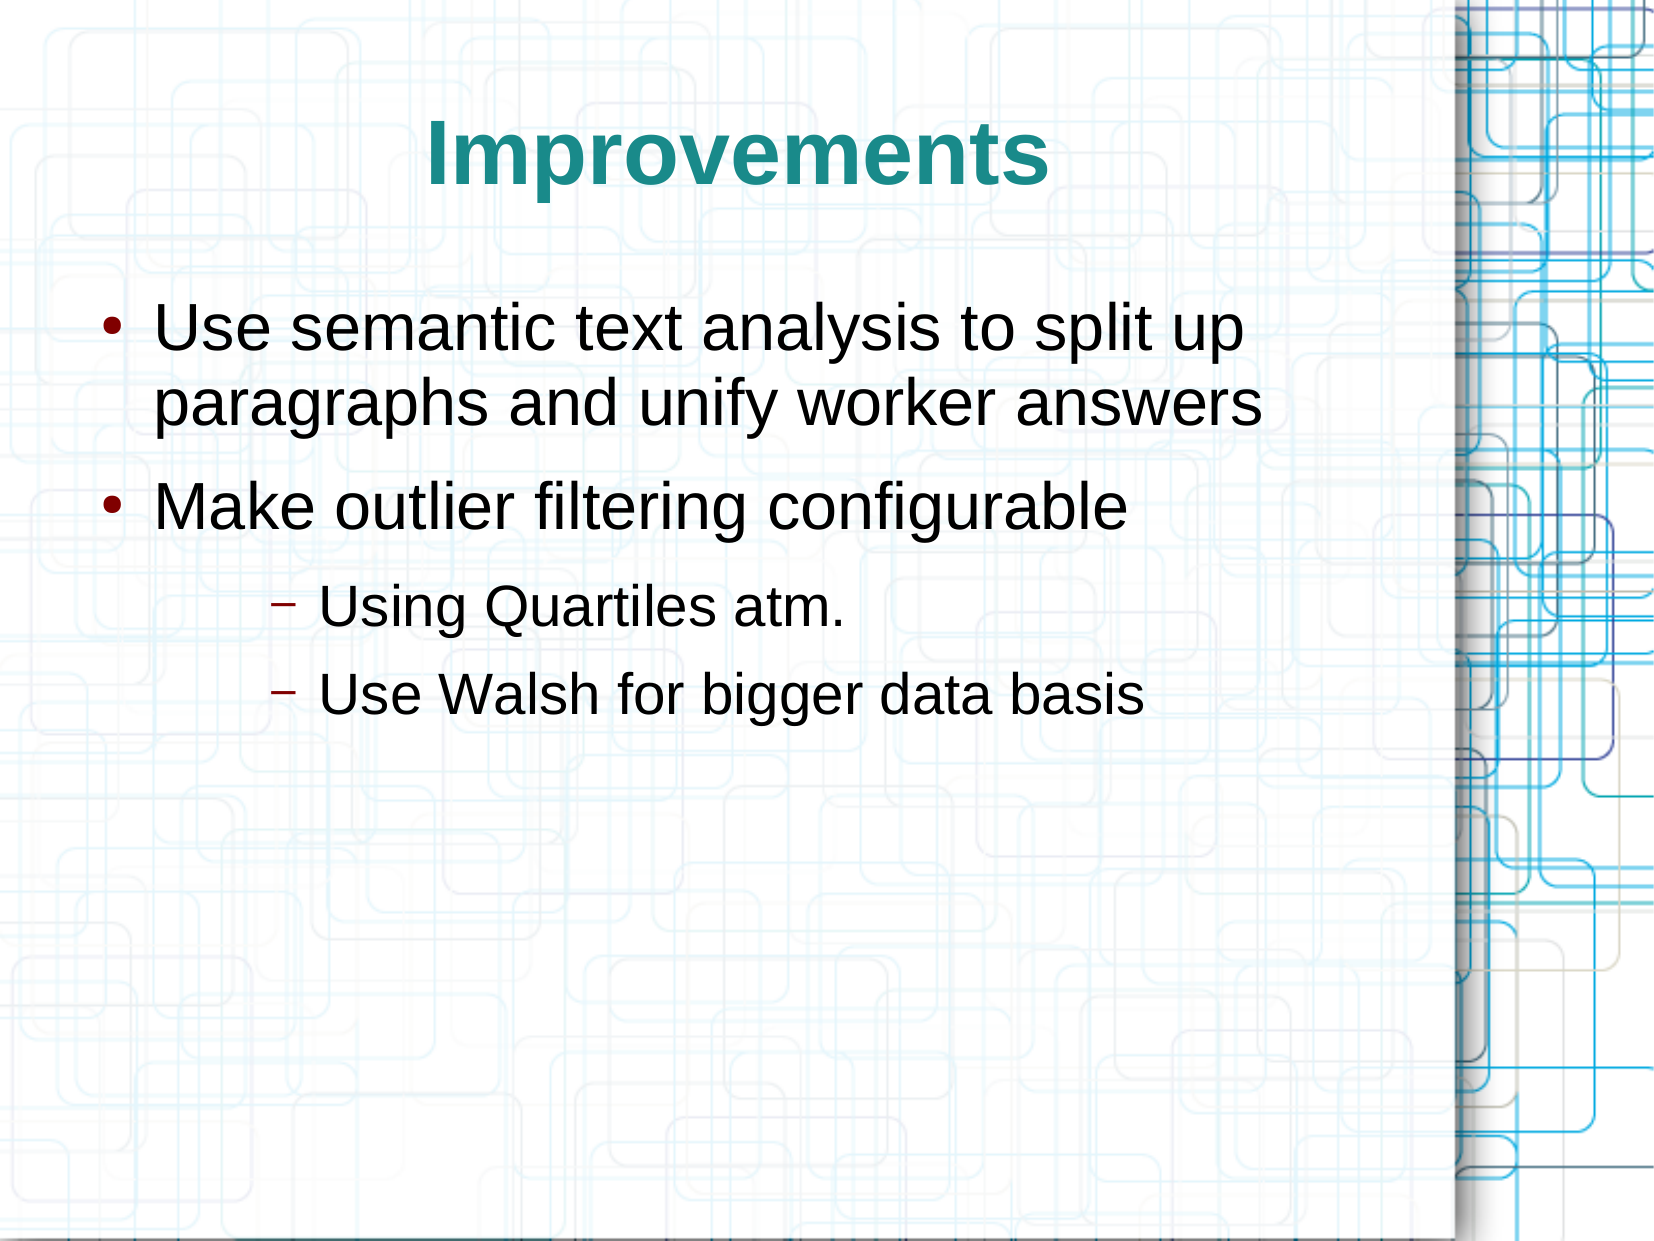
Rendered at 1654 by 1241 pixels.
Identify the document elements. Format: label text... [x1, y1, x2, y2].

list Use semantic text analysis to split up paragraphs and unify worker answers Make outlier filtering configurable Using Quartiles atm. Use Walsh for bigger data basis [82, 290, 1418, 725]
title Improvements [59, 49, 1418, 257]
picture [0, 0, 1654, 1241]
